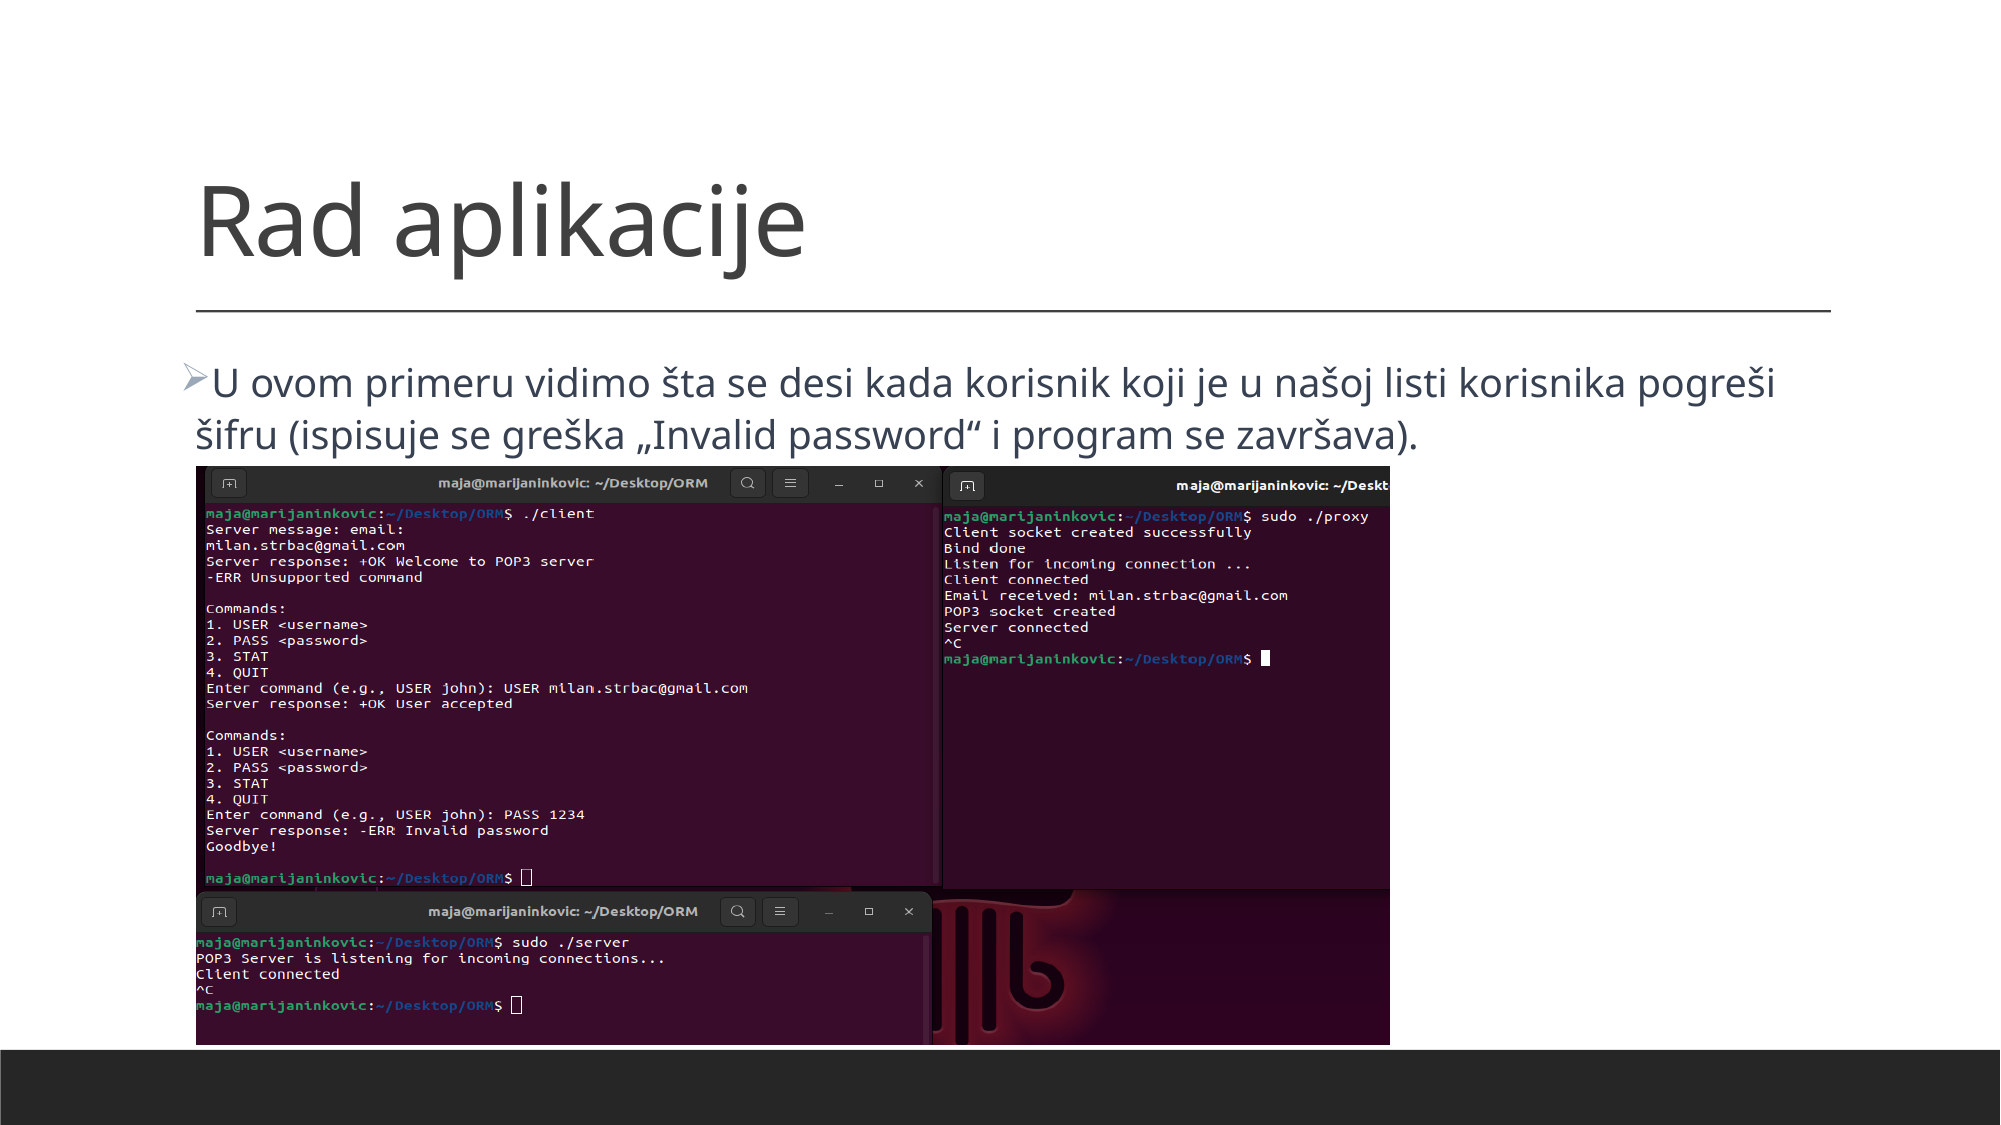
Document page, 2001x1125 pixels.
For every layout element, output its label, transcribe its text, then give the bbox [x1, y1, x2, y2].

picture [196, 466, 1390, 1045]
list U ovom primeru vidimo šta se desi kada korisnik koji je u našoj listi korisnika pogreši šifru (ispisuje se greška „Invalid password“ i program se završava). [180, 345, 1830, 963]
title Rad aplikacije [180, 47, 1830, 285]
